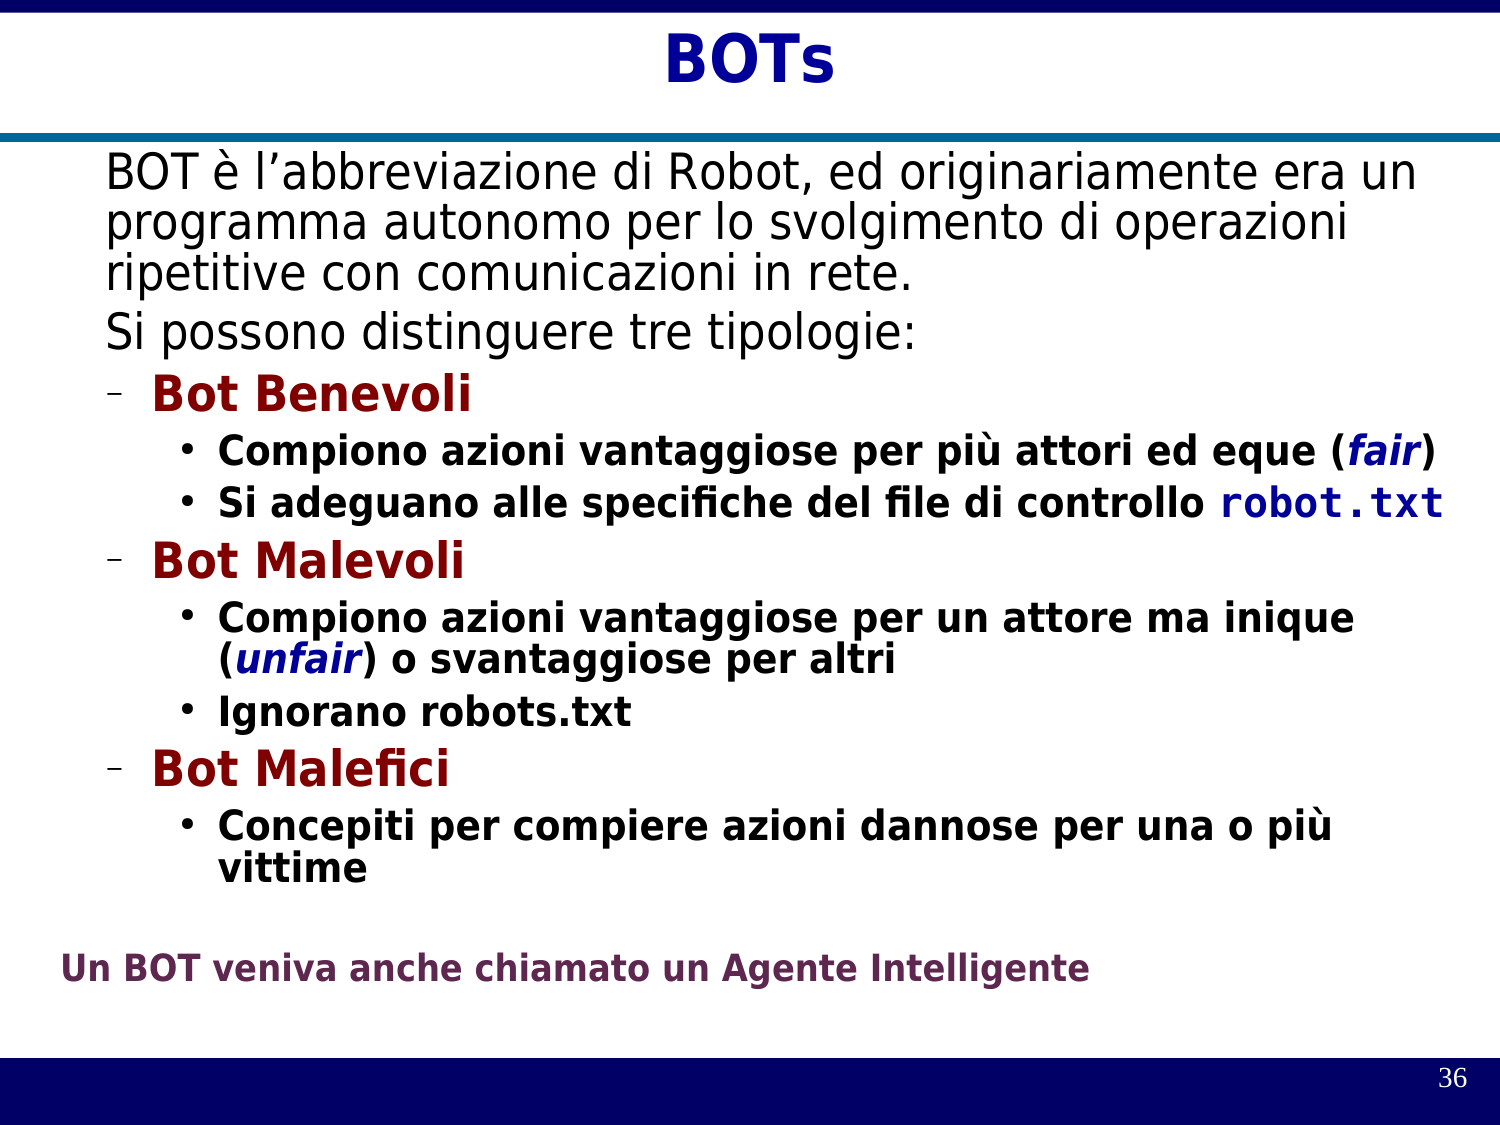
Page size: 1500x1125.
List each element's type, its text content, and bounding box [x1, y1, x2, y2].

title BOTs [30, 0, 1471, 126]
list BOT è l’abbreviazione di Robot, ed originariamente era un programma autonomo per lo svolgimento di operazioni ripetitive con comunicazioni in rete. Si possono distinguere tre tipologie: Bot Benevoli Compiono azioni vantaggiose per più attori ed eque (fair) Si adeguano alle specifiche del file di controllo robot.txt Bot Malevoli Compiono azioni vantaggiose per un attore ma inique (unfair) o svantaggiose per altri Ignorano robots.txt Bot Malefici Concepiti per compiere azioni dannose per una o più vittime Un BOT veniva anche chiamato un Agente Intelligente [30, 149, 1471, 1021]
